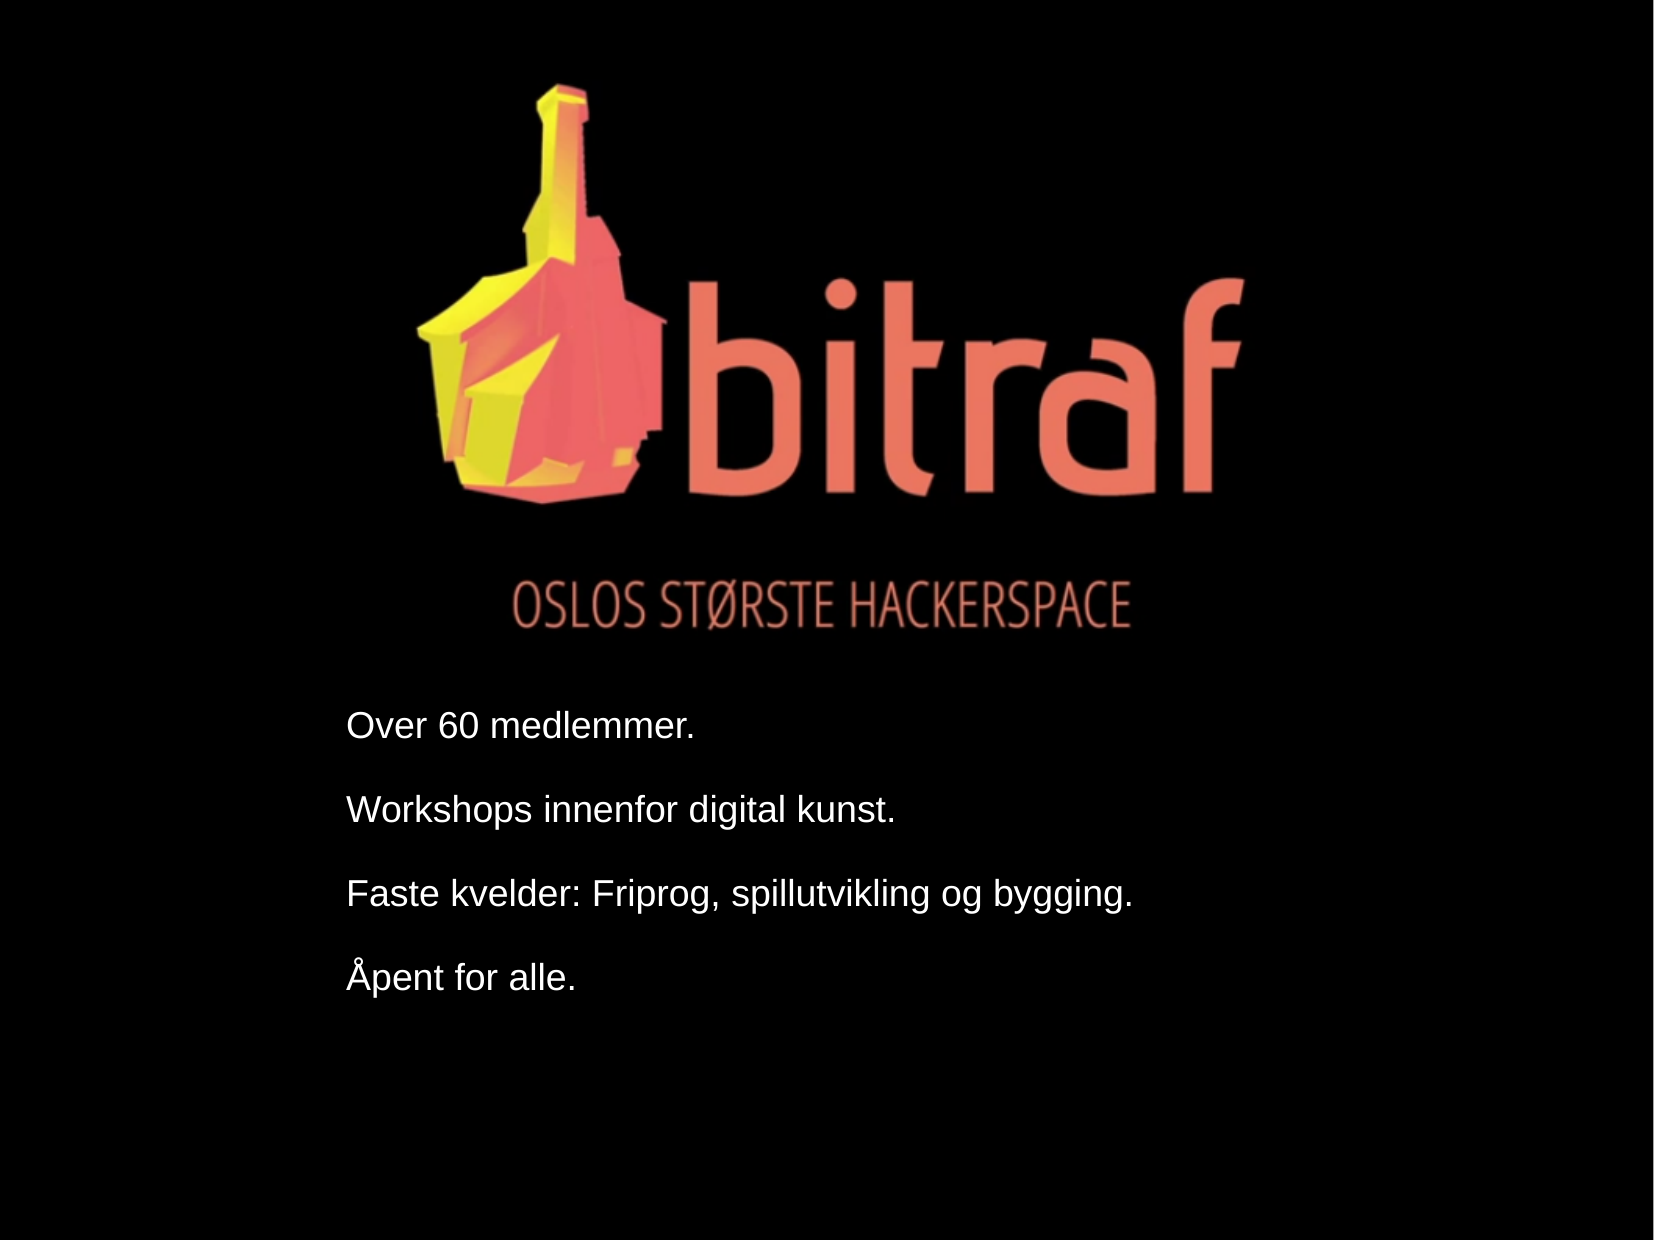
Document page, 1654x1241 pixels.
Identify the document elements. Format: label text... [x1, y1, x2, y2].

text_box Over 60 medlemmer. Workshops innenfor digital kunst. Faste kvelder: Friprog, spillutvikling og bygging. Åpent for alle. [295, 696, 1397, 1217]
picture [296, 0, 1373, 668]
